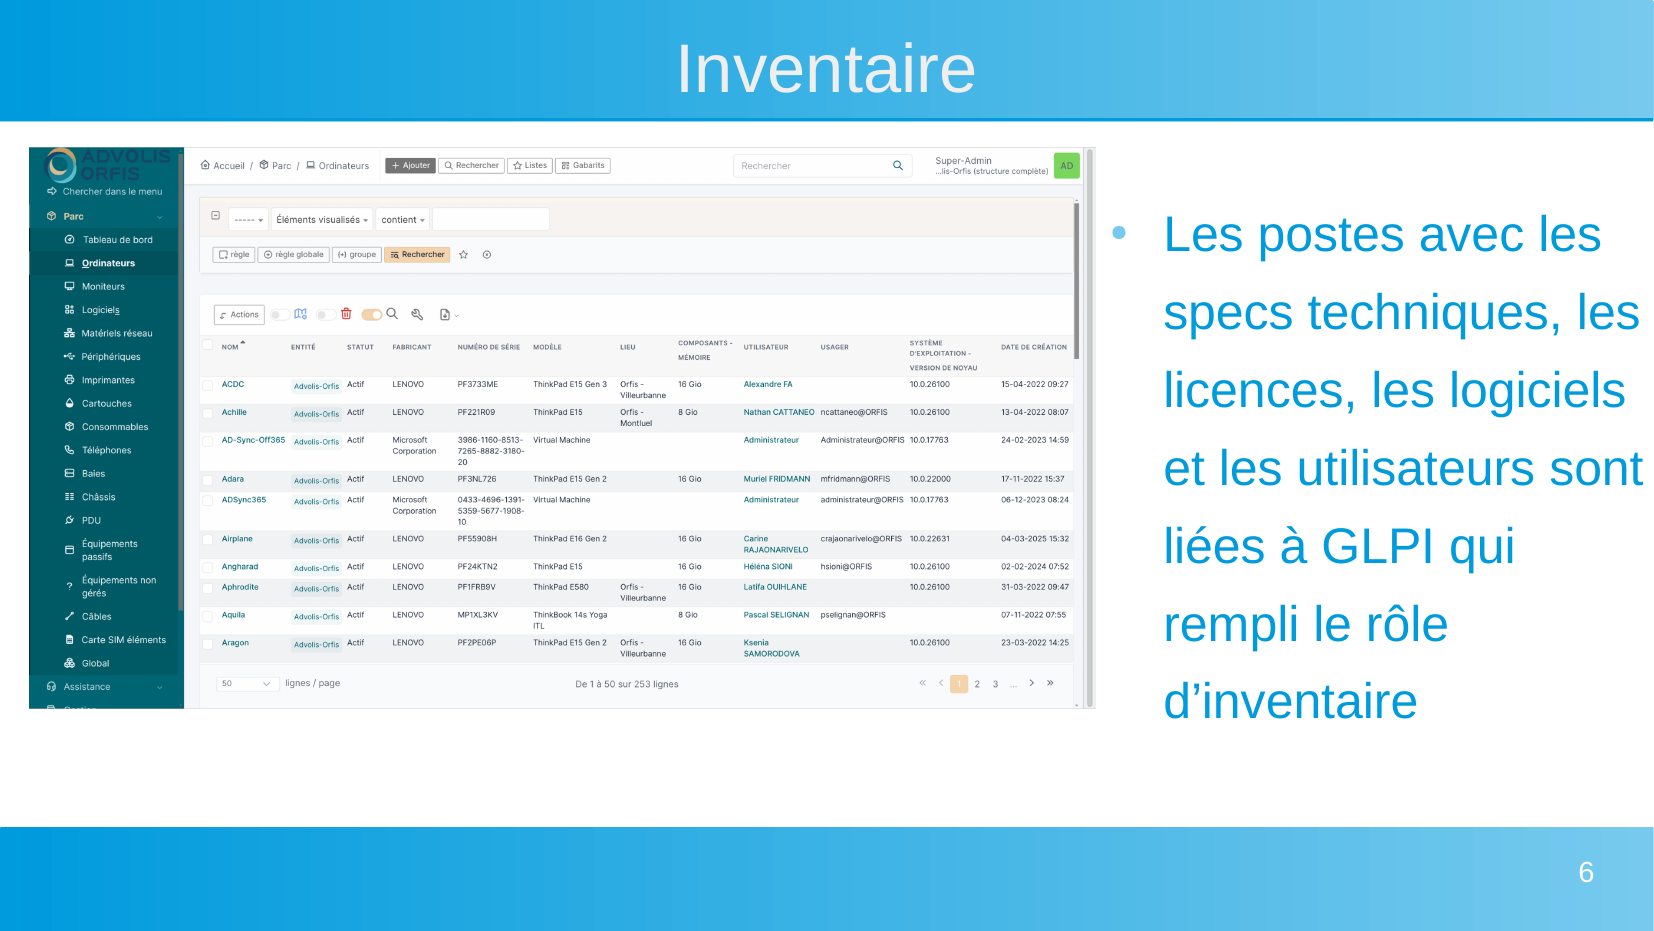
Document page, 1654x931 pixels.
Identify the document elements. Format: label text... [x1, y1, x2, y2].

list Les postes avec les specs techniques, les licences, les logiciels et les utilisateurs sont liées à GLPI qui rempli le rôle d’inventaire [1092, 206, 1654, 798]
title Inventaire [59, 29, 1595, 108]
picture [29, 147, 1096, 709]
